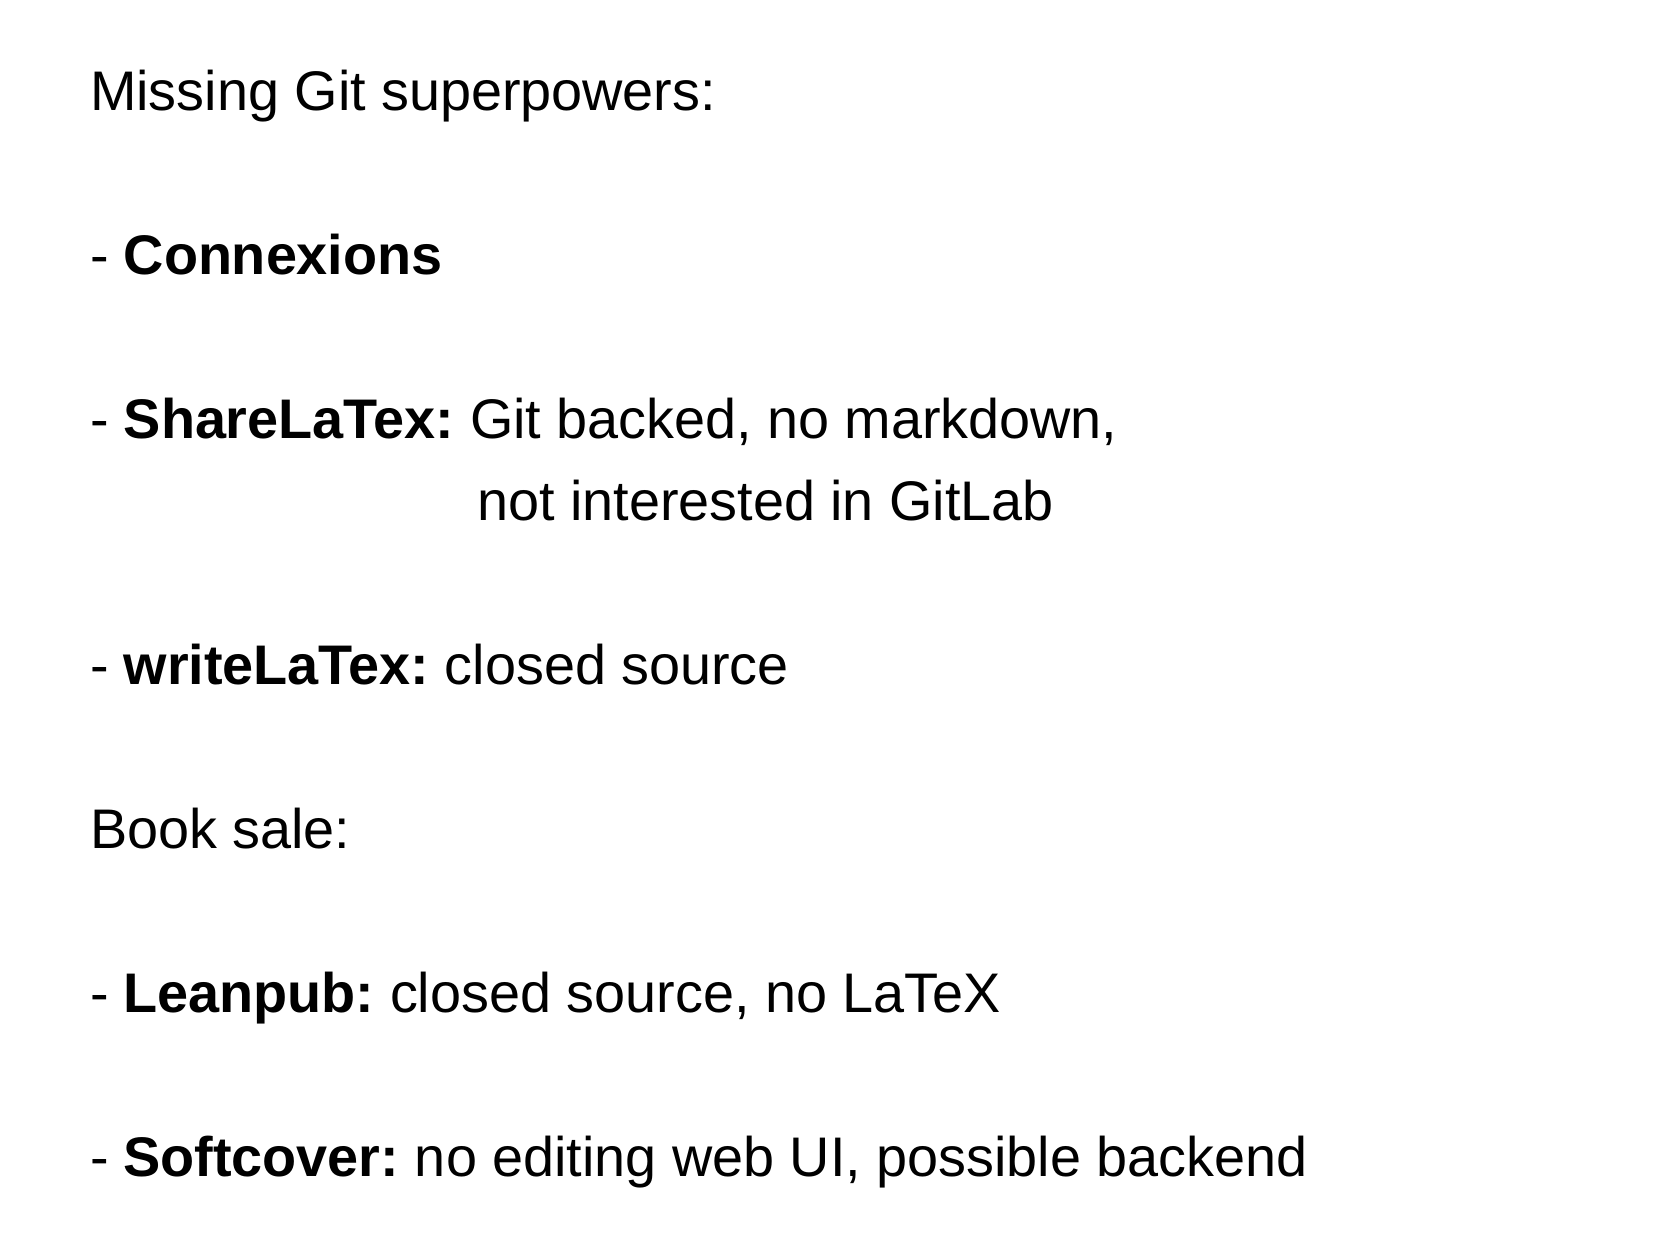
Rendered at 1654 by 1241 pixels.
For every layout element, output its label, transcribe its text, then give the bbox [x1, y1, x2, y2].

list Missing Git superpowers: - Connexions - ShareLaTex: Git backed, no markdown, not interested in GitLab - writeLaTex: closed source Book sale: - Leanpub: closed source, no LaTeX - Softcover: no editing web UI, possible backend [89, 60, 1546, 1201]
